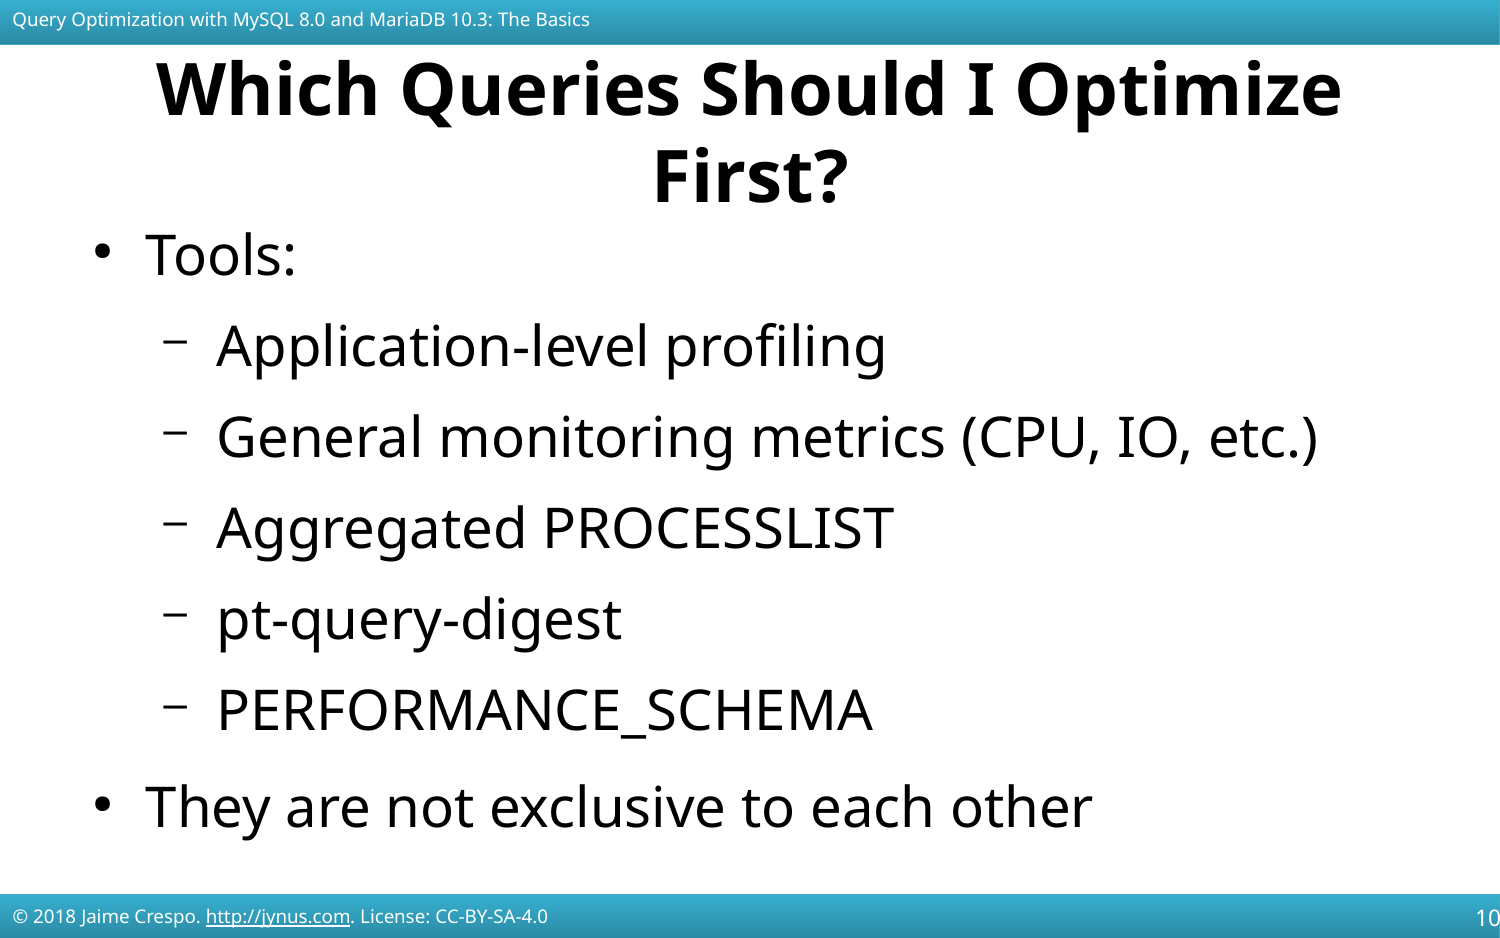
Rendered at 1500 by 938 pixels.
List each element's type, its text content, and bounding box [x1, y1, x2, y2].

list Tools: Application-level profiling General monitoring metrics (CPU, IO, etc.) Aggregated PROCESSLIST pt-query-digest PERFORMANCE_SCHEMA They are not exclusive to each other [75, 218, 1425, 876]
title Which Queries Should I Optimize First? [75, 41, 1425, 218]
slide_number [1389, 896, 1490, 935]
